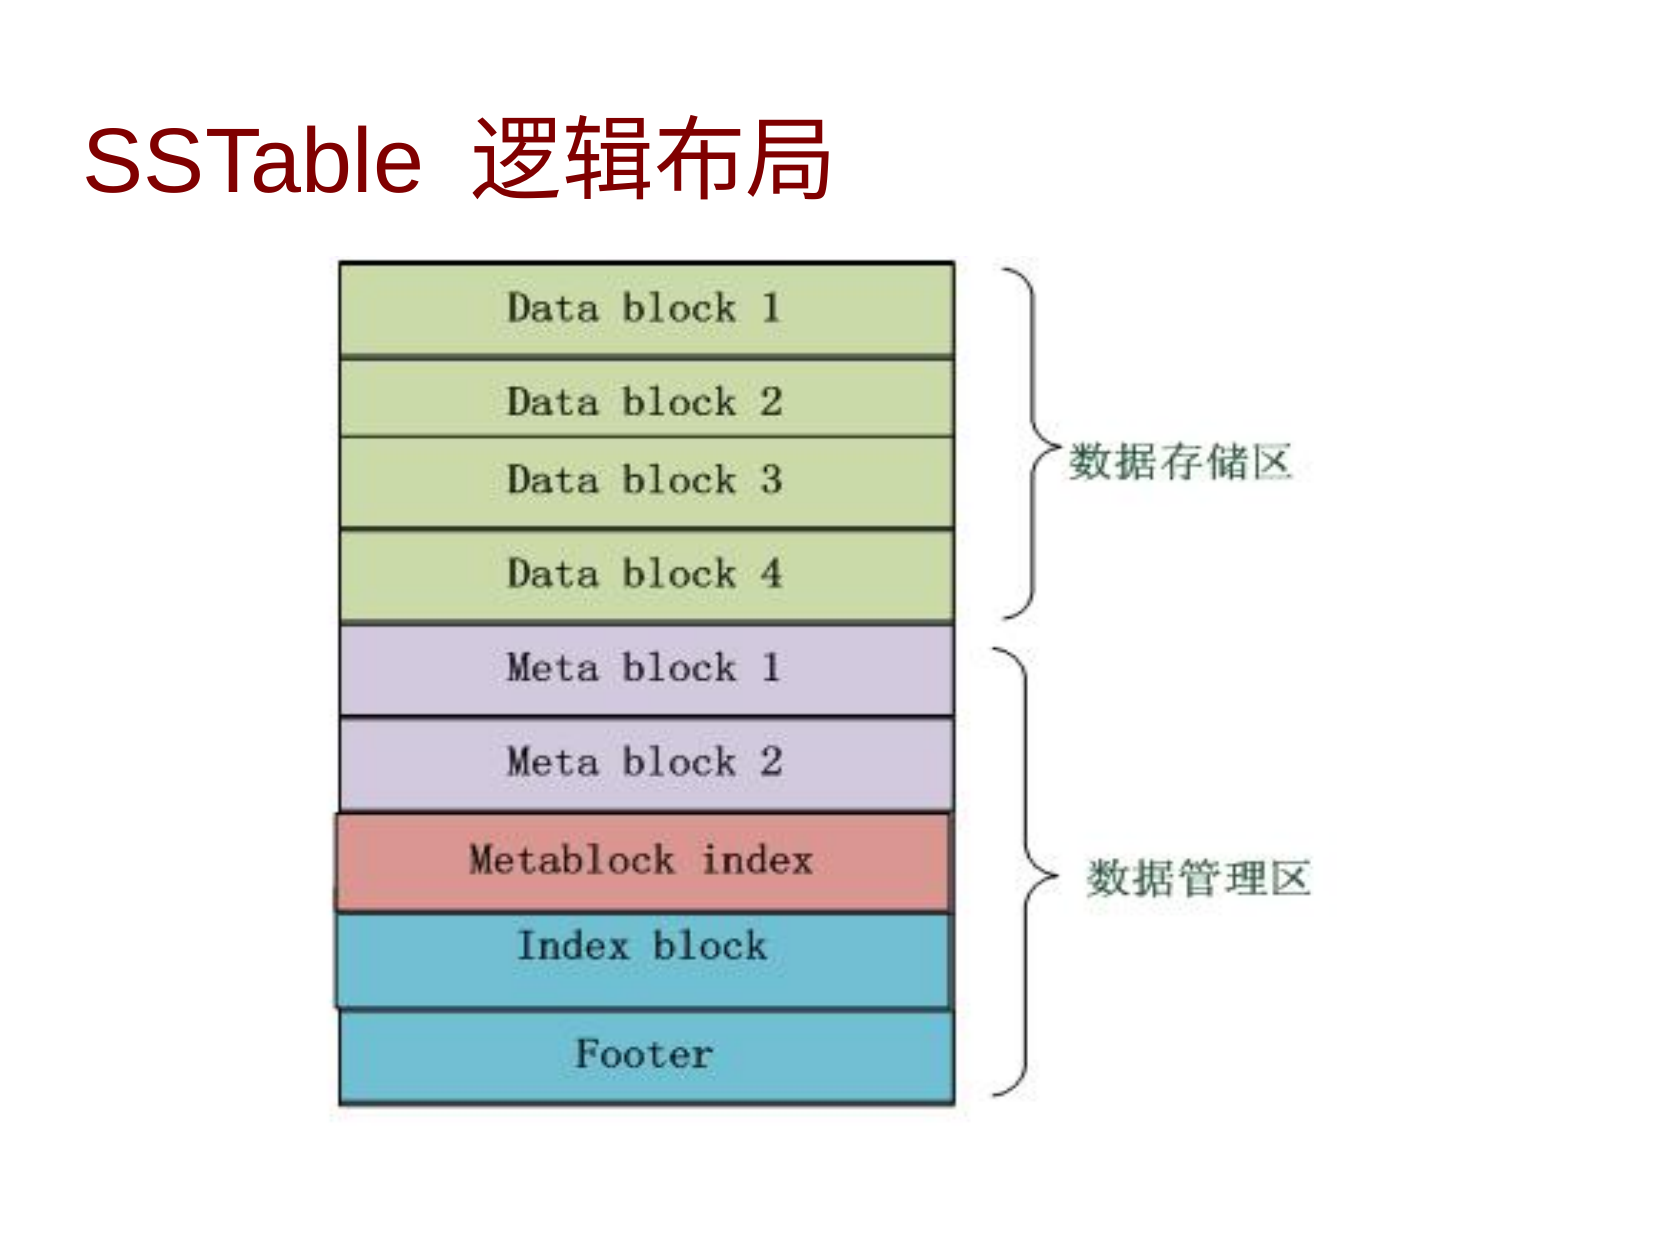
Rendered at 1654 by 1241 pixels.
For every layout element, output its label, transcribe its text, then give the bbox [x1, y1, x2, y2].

title SSTable 逻辑布局 [82, 49, 1571, 257]
picture [285, 256, 1411, 1137]
